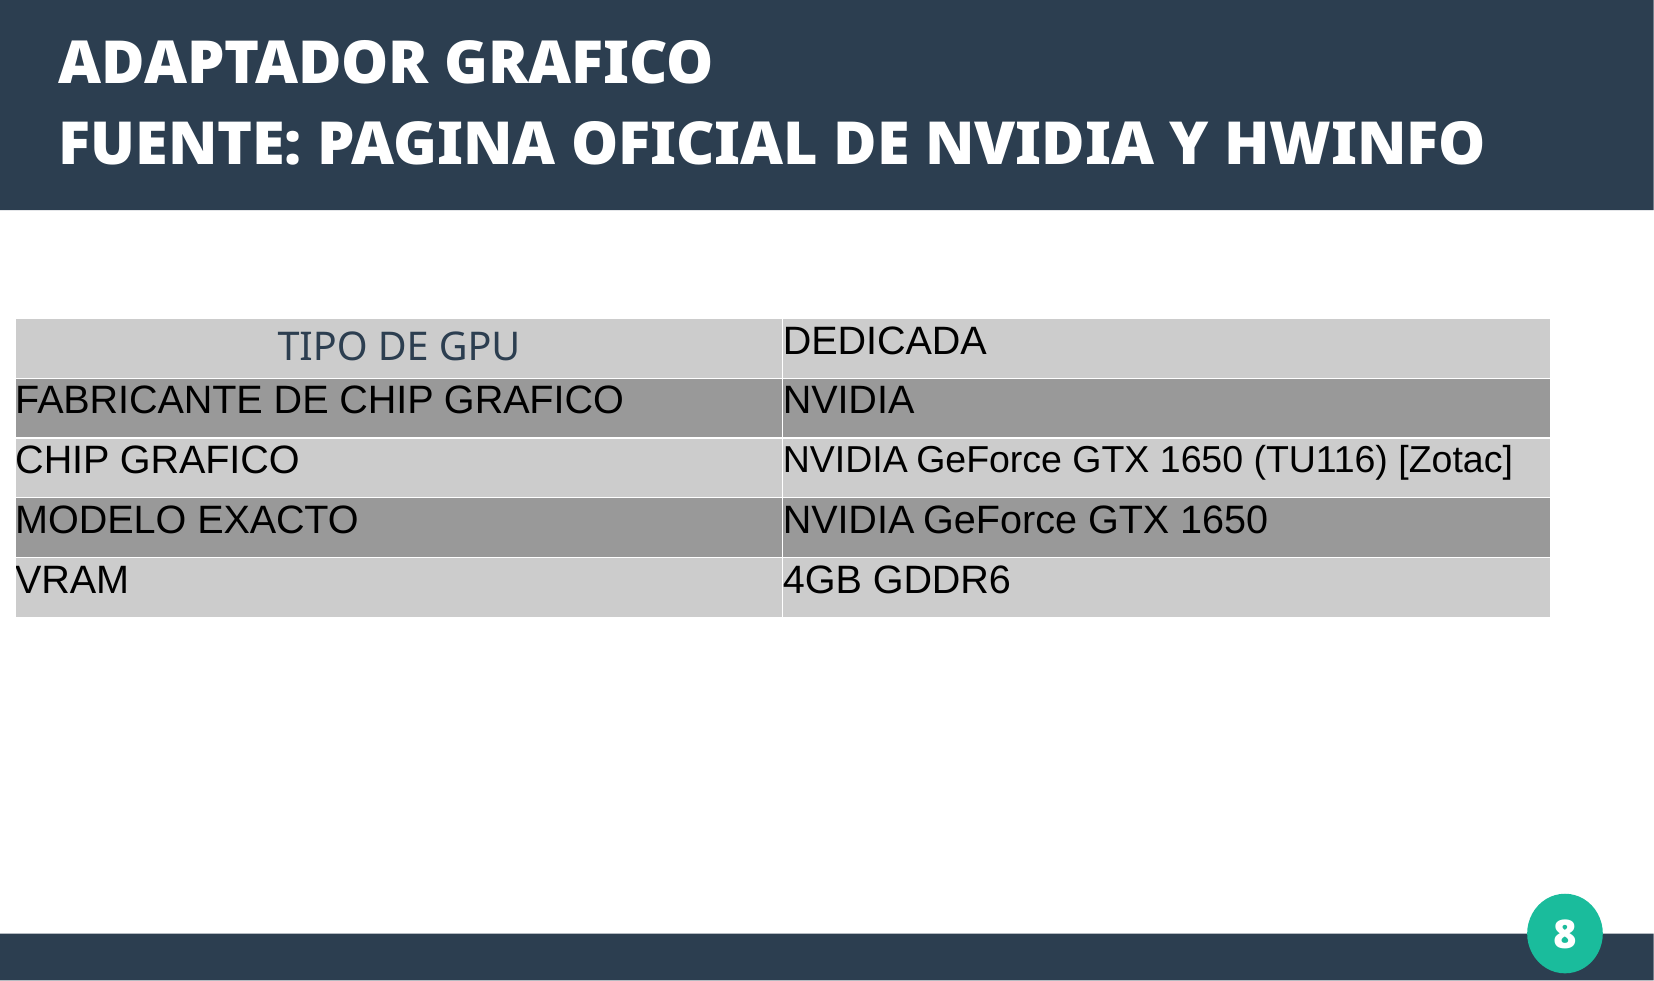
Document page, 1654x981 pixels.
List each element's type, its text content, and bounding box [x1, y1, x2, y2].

table_cell FABRICANTE DE CHIP GRAFICO [16, 379, 782, 437]
table_header TIPO DE GPU [16, 319, 782, 378]
table_cell CHIP GRAFICO [16, 439, 782, 497]
table_cell NVIDIA GeForce GTX 1650 [783, 498, 1550, 557]
table_cell VRAM [16, 558, 782, 617]
table_cell NVIDIA [783, 379, 1550, 437]
table_cell 4GB GDDR6 [783, 558, 1550, 617]
table_cell NVIDIA GeForce GTX 1650 (TU116) [Zotac] [783, 439, 1550, 497]
table_header DEDICADA [783, 319, 1550, 378]
title ADAPTADOR GRAFICO FUENTE: PAGINA OFICIAL DE NVIDIA Y HWINFO [59, 39, 1595, 164]
table_cell MODELO EXACTO [16, 498, 782, 557]
